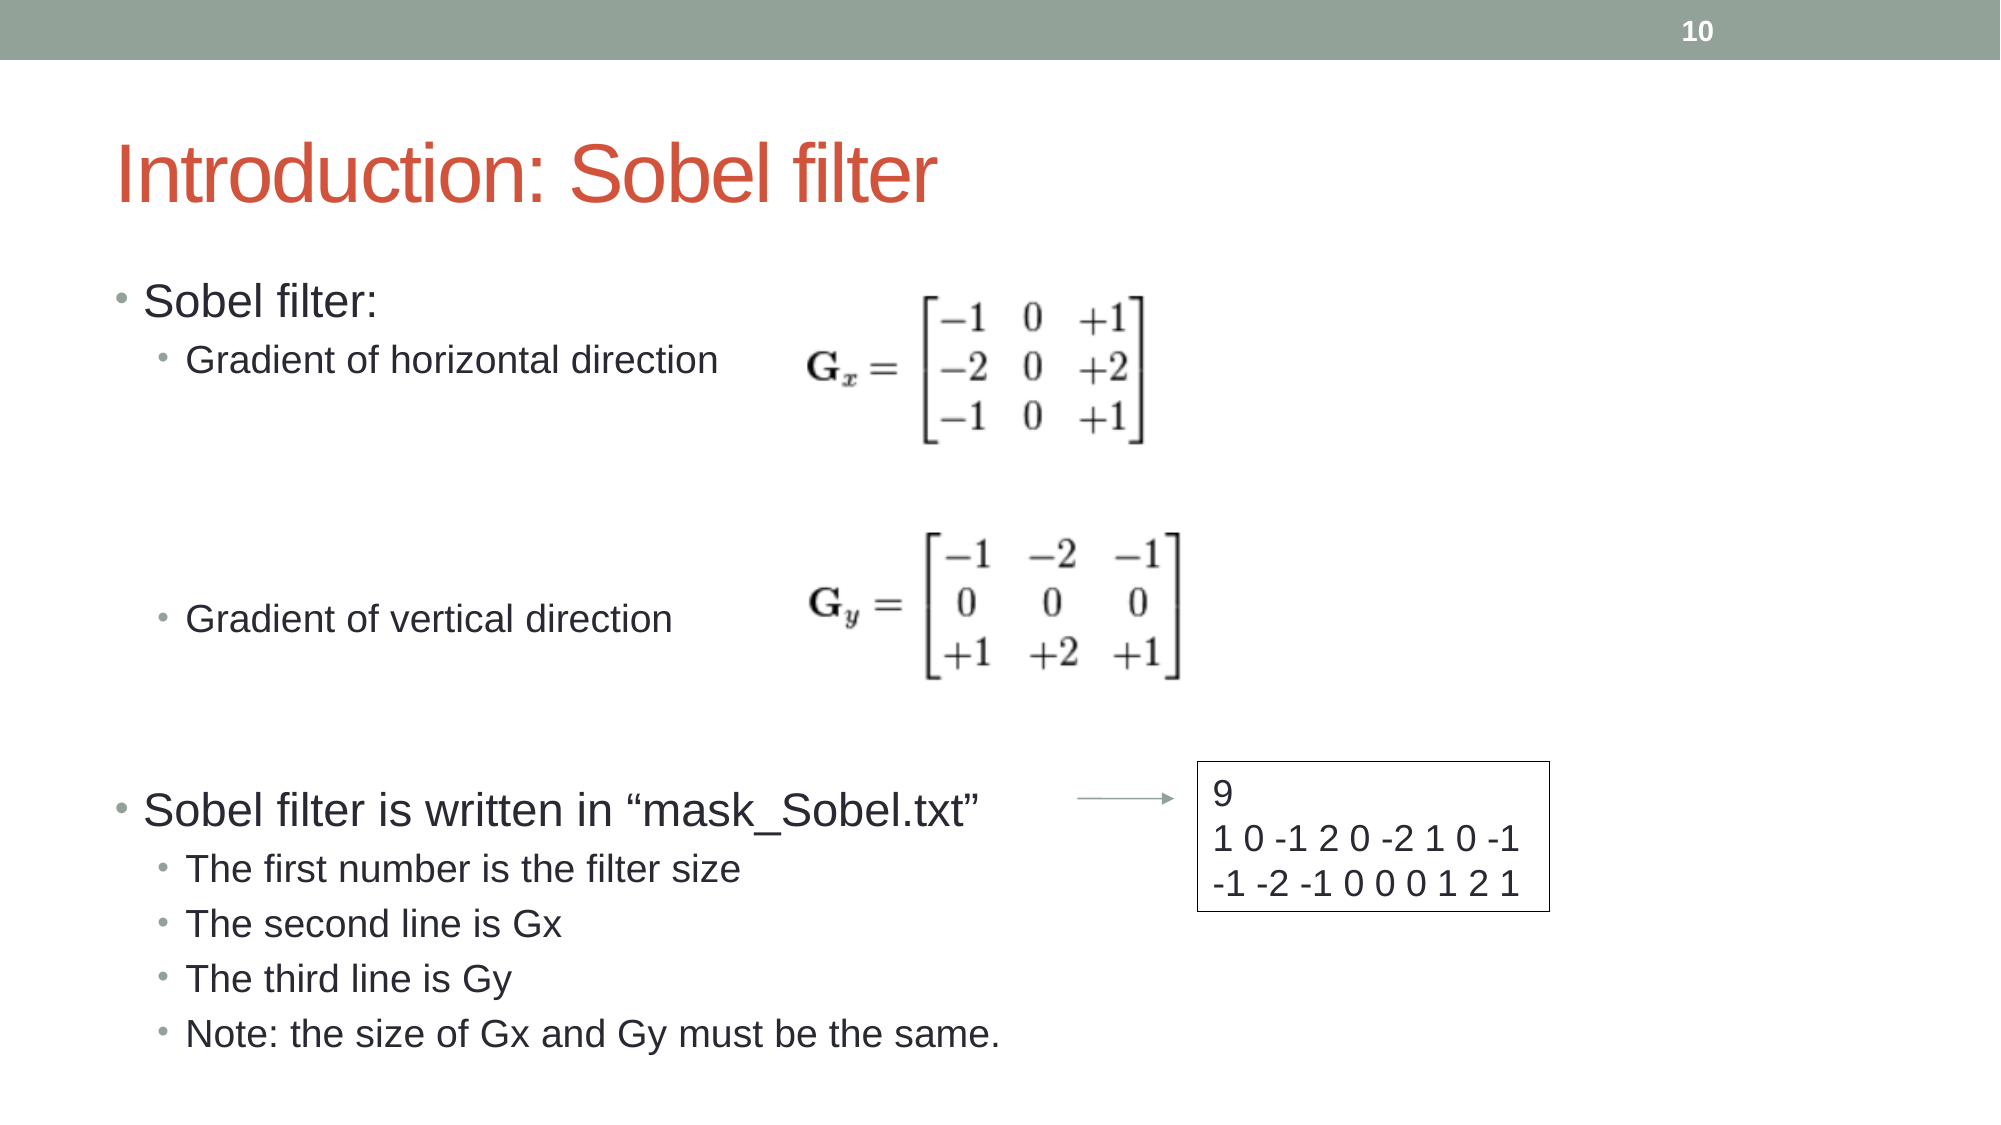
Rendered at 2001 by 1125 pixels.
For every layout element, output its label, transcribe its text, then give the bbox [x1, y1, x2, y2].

text_box 9 1 0 -1 2 0 -2 1 0 -1 -1 -2 -1 0 0 0 1 2 1 [1197, 761, 1550, 912]
list Sobel filter: Gradient of horizontal direction Gradient of vertical direction Sobel filter is written in “mask_Sobel.txt” The first number is the filter size The second line is Gx The third line is Gy Note: the size of Gx and Gy must be the same. [99, 262, 1900, 1063]
slide_number <number> [1666, 3, 1900, 57]
picture [793, 285, 1160, 454]
picture [793, 520, 1198, 697]
title Introduction: Sobel filter [99, 87, 1900, 250]
